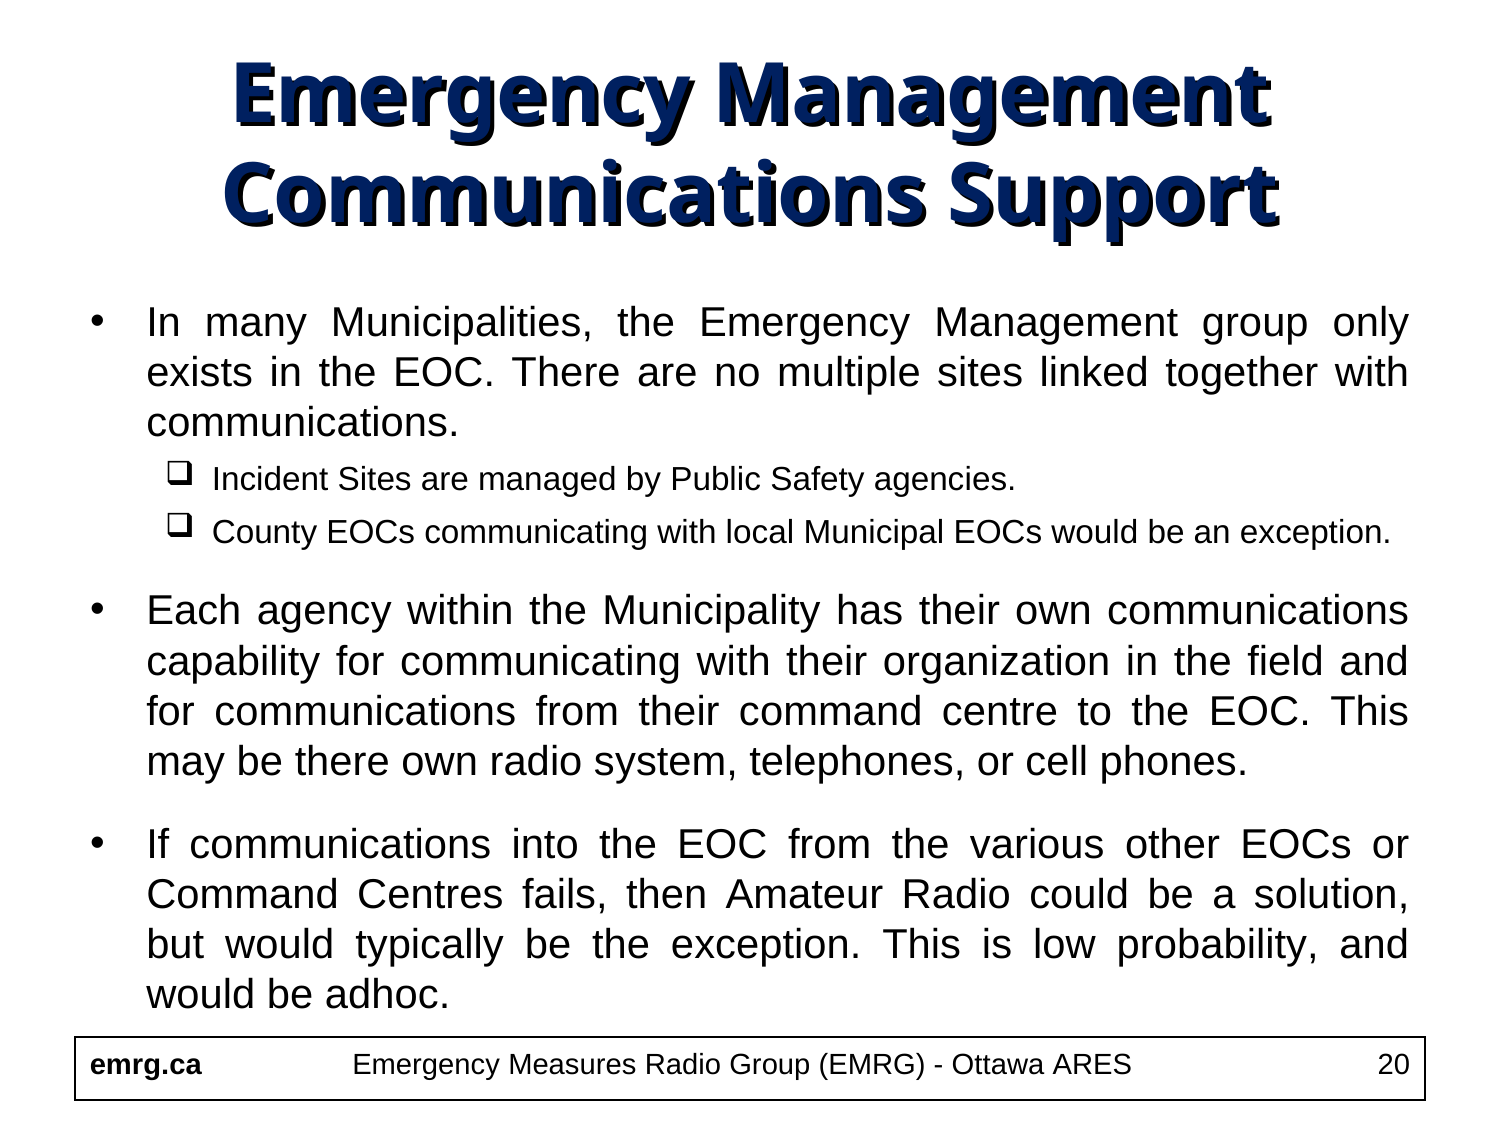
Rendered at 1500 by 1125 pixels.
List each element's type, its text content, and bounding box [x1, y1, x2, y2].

list In many Municipalities, the Emergency Management group only exists in the EOC. There are no multiple sites linked together with communications. Incident Sites are managed by Public Safety agencies. County EOCs communicating with local Municipal EOCs would be an exception. Each agency within the Municipality has their own communications capability for communicating with their organization in the field and for communications from their command centre to the EOC. This may be there own radio system, telephones, or cell phones. If communications into the EOC from the various other EOCs or Command Centres fails, then Amateur Radio could be a solution, but would typically be the exception. This is low probability, and would be adhoc. [75, 287, 1426, 1038]
text_box <number> [1246, 1037, 1426, 1103]
title Emergency Management Communications Support [75, 31, 1426, 247]
text_box Emergency Measures Radio Group (EMRG) - Ottawa ARES [247, 1037, 1238, 1103]
